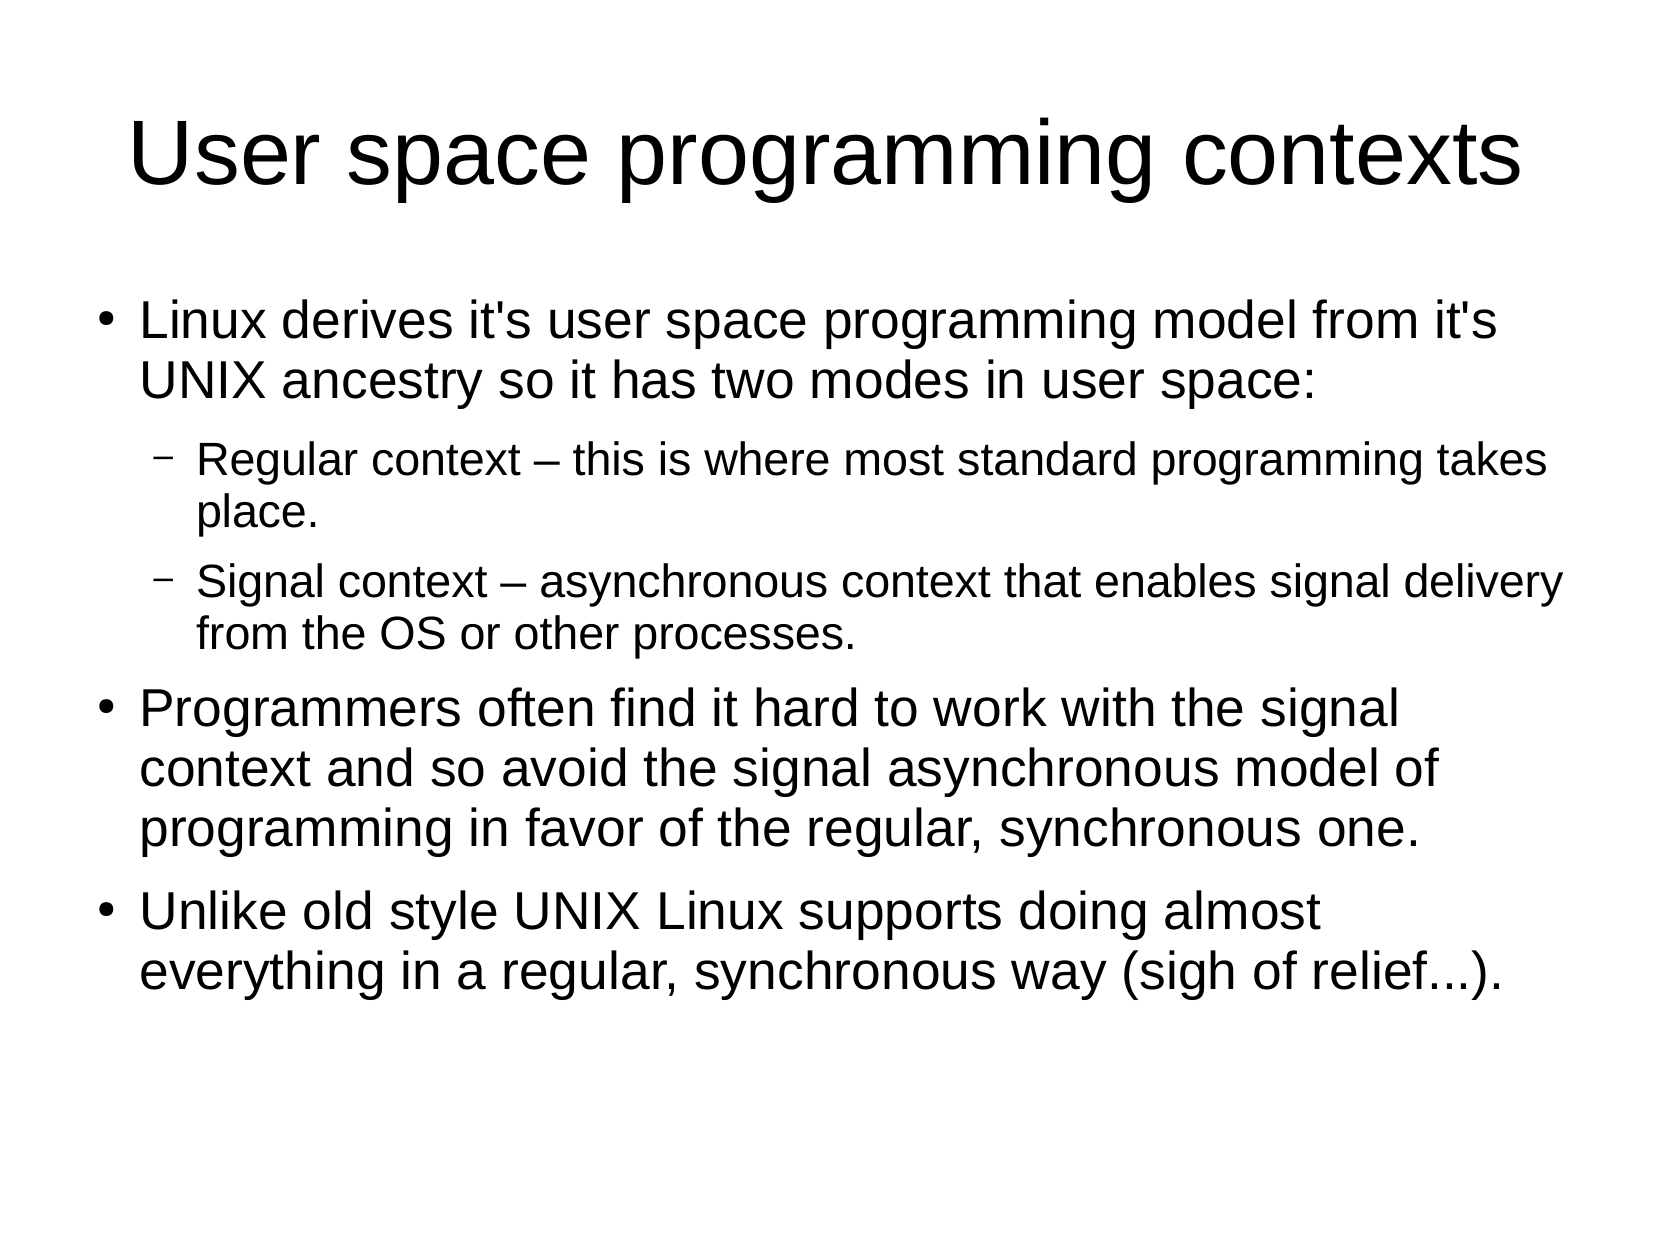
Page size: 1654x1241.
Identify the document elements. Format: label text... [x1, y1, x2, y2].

list Linux derives it's user space programming model from it's UNIX ancestry so it has two modes in user space: Regular context – this is where most standard programming takes place. Signal context – asynchronous context that enables signal delivery from the OS or other processes. Programmers often find it hard to work with the signal context and so avoid the signal asynchronous model of programming in favor of the regular, synchronous one. Unlike old style UNIX Linux supports doing almost everything in a regular, synchronous way (sigh of relief...). [82, 290, 1571, 1010]
title User space programming contexts [82, 49, 1571, 257]
